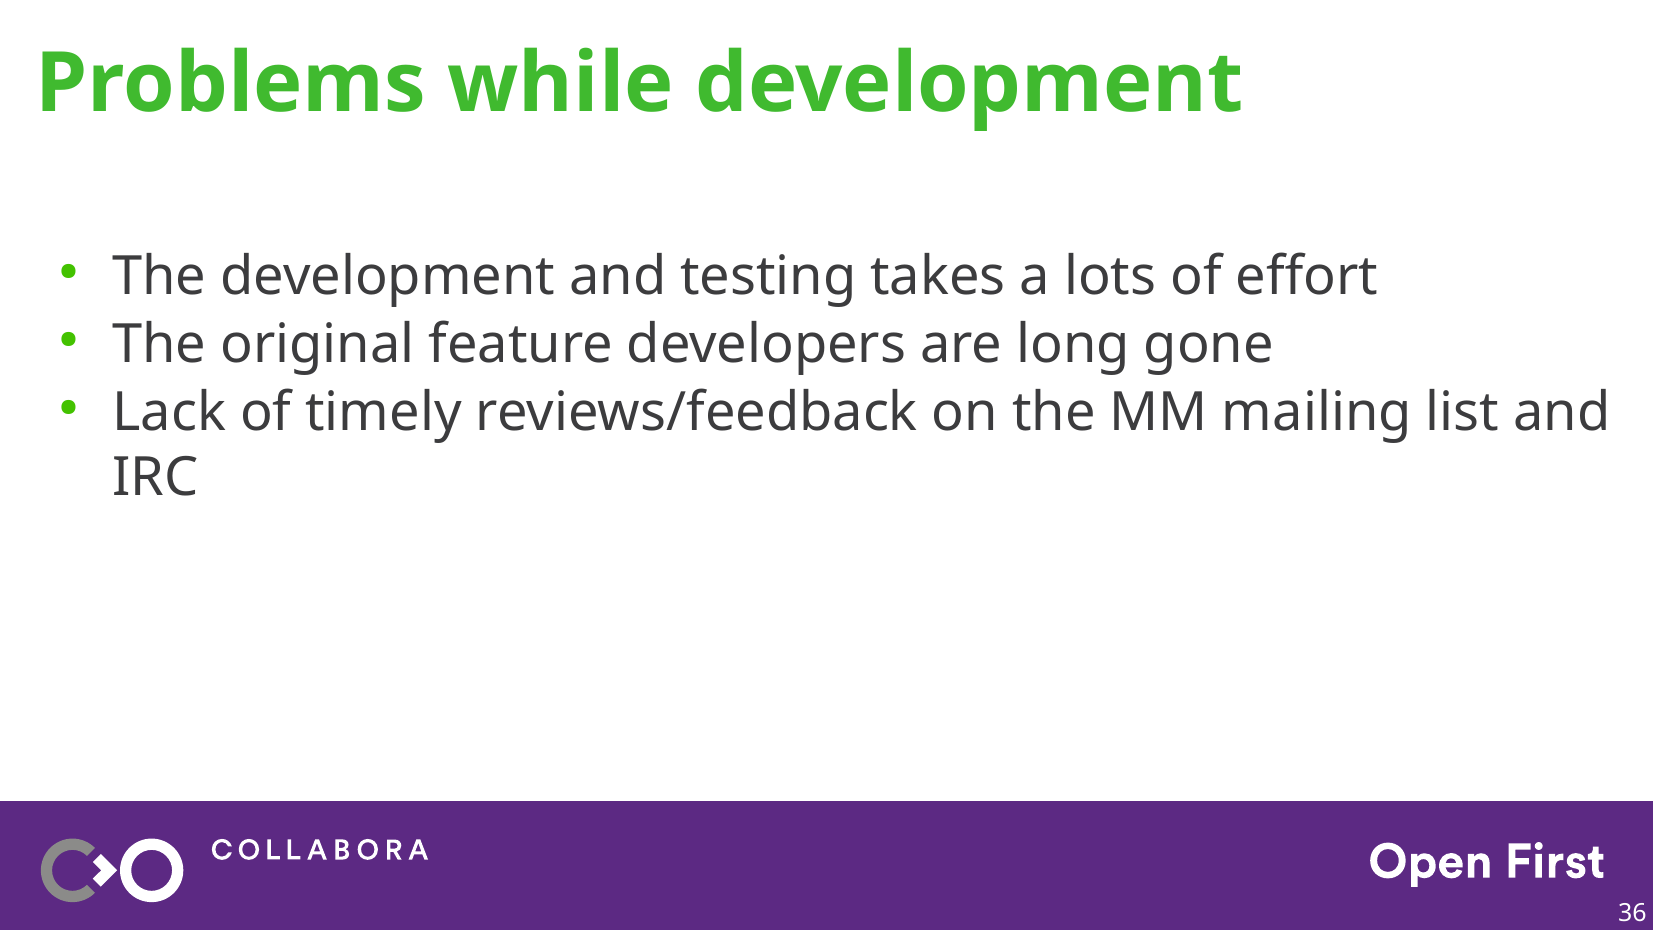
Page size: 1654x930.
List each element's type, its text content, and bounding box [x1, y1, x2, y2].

title Problems while development [35, 28, 1608, 192]
list The development and testing takes a lots of effort The original feature developers are long gone Lack of timely reviews/feedback on the MM mailing list and IRC [41, 240, 1613, 804]
